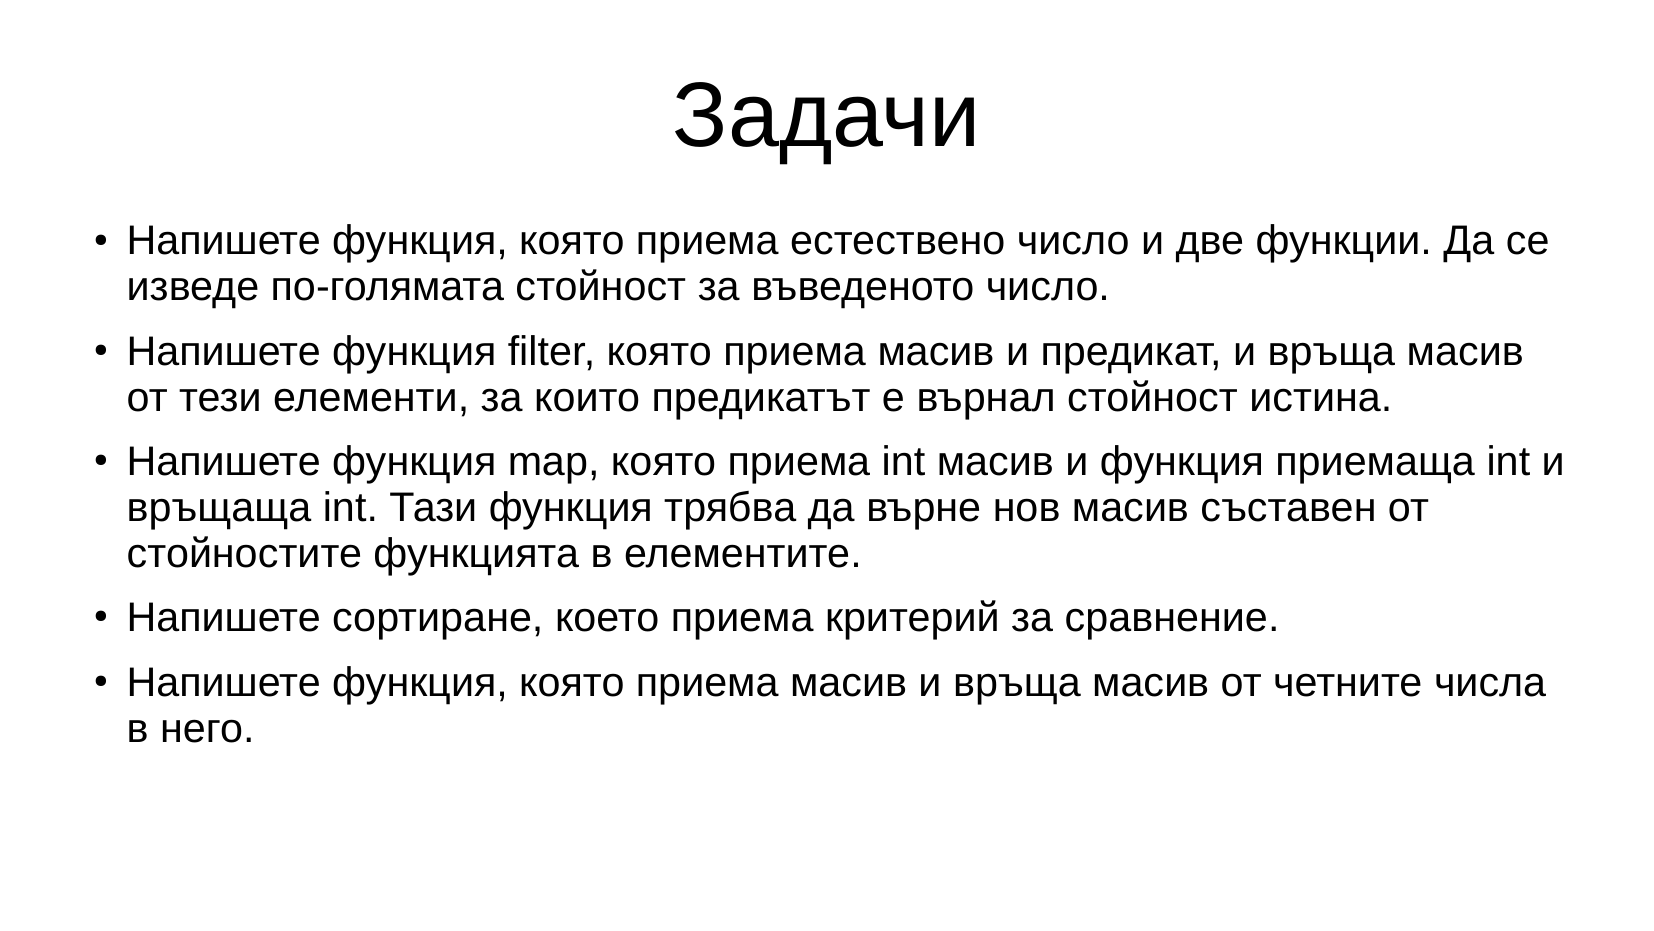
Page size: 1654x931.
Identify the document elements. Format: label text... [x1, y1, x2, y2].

title Задачи [82, 37, 1571, 193]
list Напишете функция, която приема естествено число и две функции. Да се изведе по-голямата стойност за въведеното число. Напишете функция filter, която приема масив и предикат, и връща масив от тези елементи, за които предикатът е върнал стойност истина. Напишете функция map, която приема int масив и функция приемаща int и връщаща int. Тази функция трябва да върне нов масив съставен от стойностите функцията в елементите. Напишете сортиране, което приема критерий за сравнение. Напишете функция, която приема масив и връща масив от четните числа в него. [82, 217, 1571, 758]
